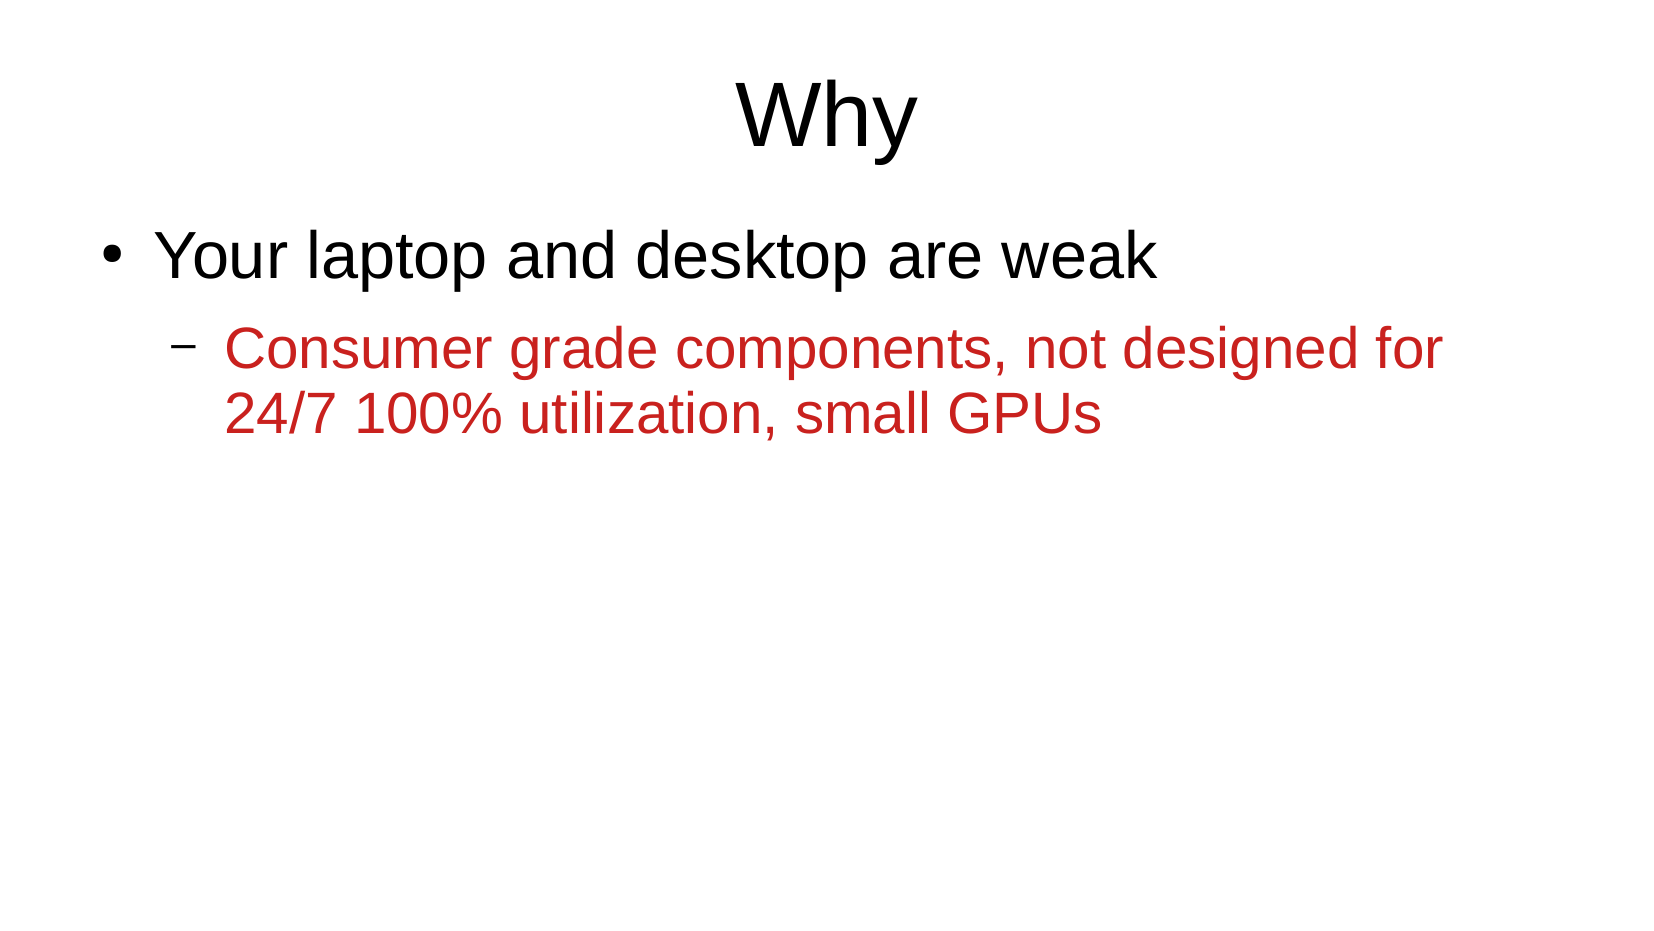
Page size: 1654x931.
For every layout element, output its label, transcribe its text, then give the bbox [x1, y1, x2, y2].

list Your laptop and desktop are weak Consumer grade components, not designed for 24/7 100% utilization, small GPUs [82, 217, 1571, 758]
title Why [82, 37, 1571, 193]
